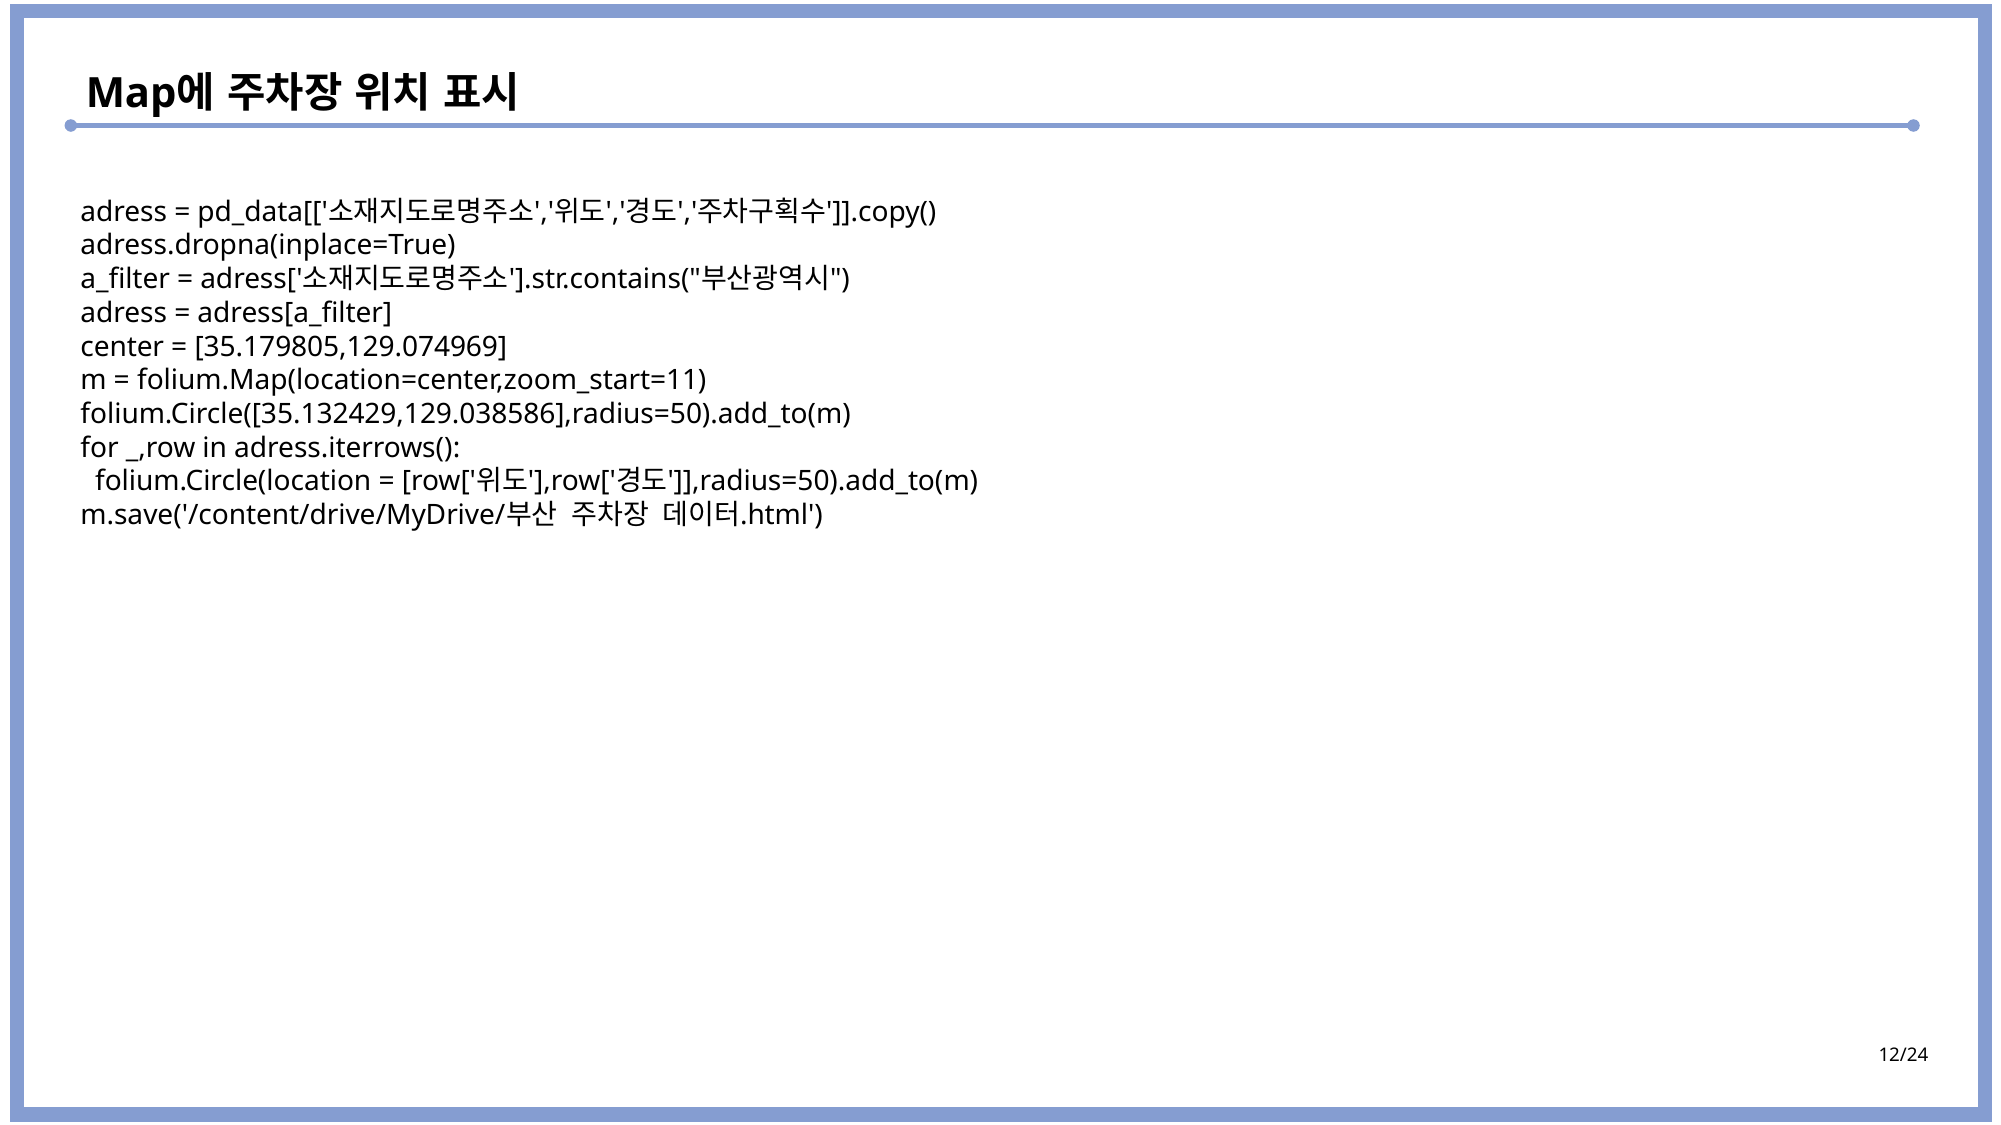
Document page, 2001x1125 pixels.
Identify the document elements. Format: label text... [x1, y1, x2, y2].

text_box Map에 주차장 위치 표시 [71, 58, 585, 124]
text_box adress = pd_data[['소재지도로명주소','위도','경도','주차구획수']].copy() adress.dropna(inplace=True) a_filter = adress['소재지도로명주소'].str.contains("부산광역시") adress = adress[a_filter] center = [35.179805,129.074969] m = folium.Map(location=center,zoom_start=11) folium.Circle([35.132429,129.038586],radius=50).add_to(m) for _,row in adress.iterrows(): folium.Circle(location = [row['위도'],row['경도']],radius=50).add_to(m) m.save('/content/drive/MyDrive/부산 주차장 데이터.html') [65, 185, 1408, 572]
